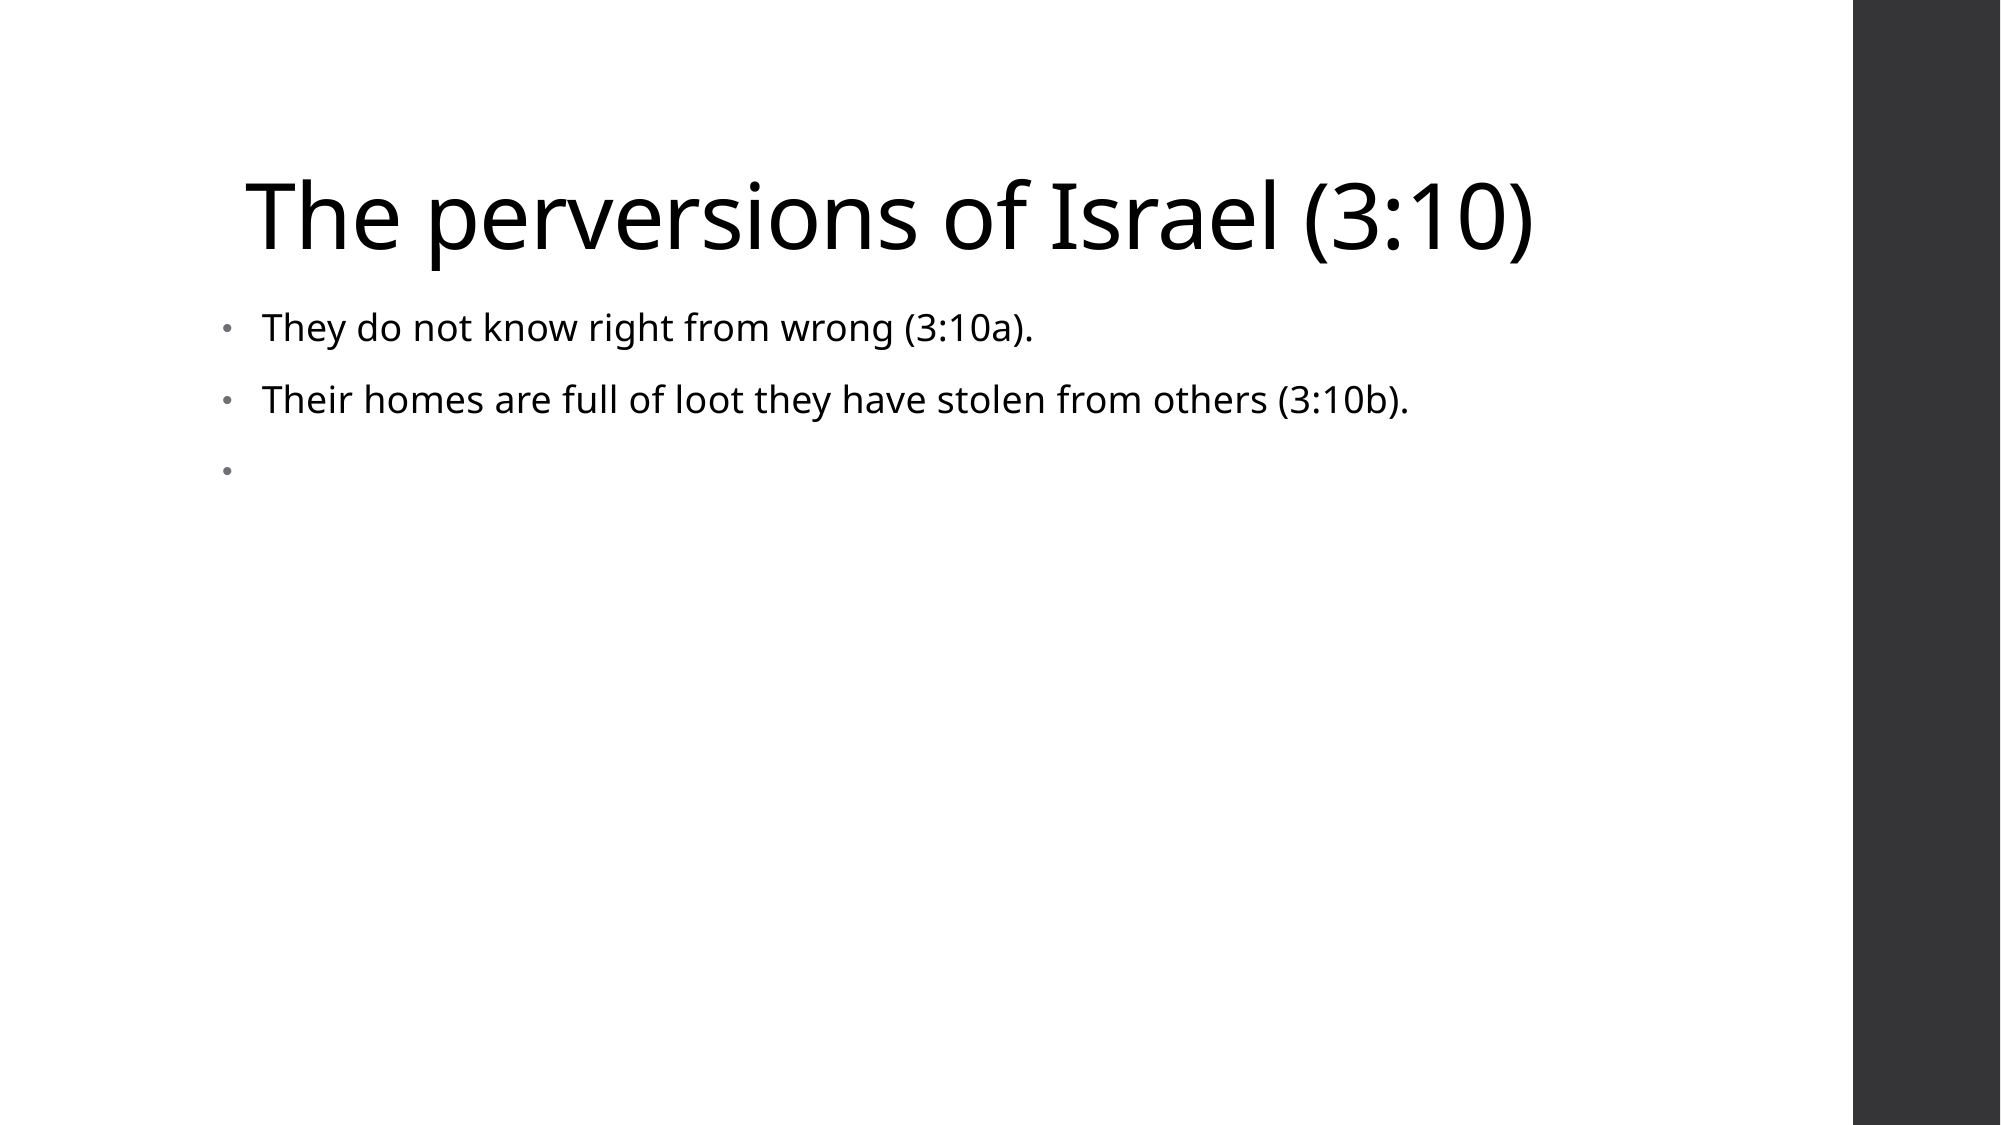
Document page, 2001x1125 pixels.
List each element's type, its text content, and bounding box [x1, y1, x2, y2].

list They do not know right from wrong (3:10a). Their homes are full of loot they have stolen from others (3:10b). [206, 299, 1617, 1014]
title The perversions of Israel (3:10) [206, 60, 1797, 278]
